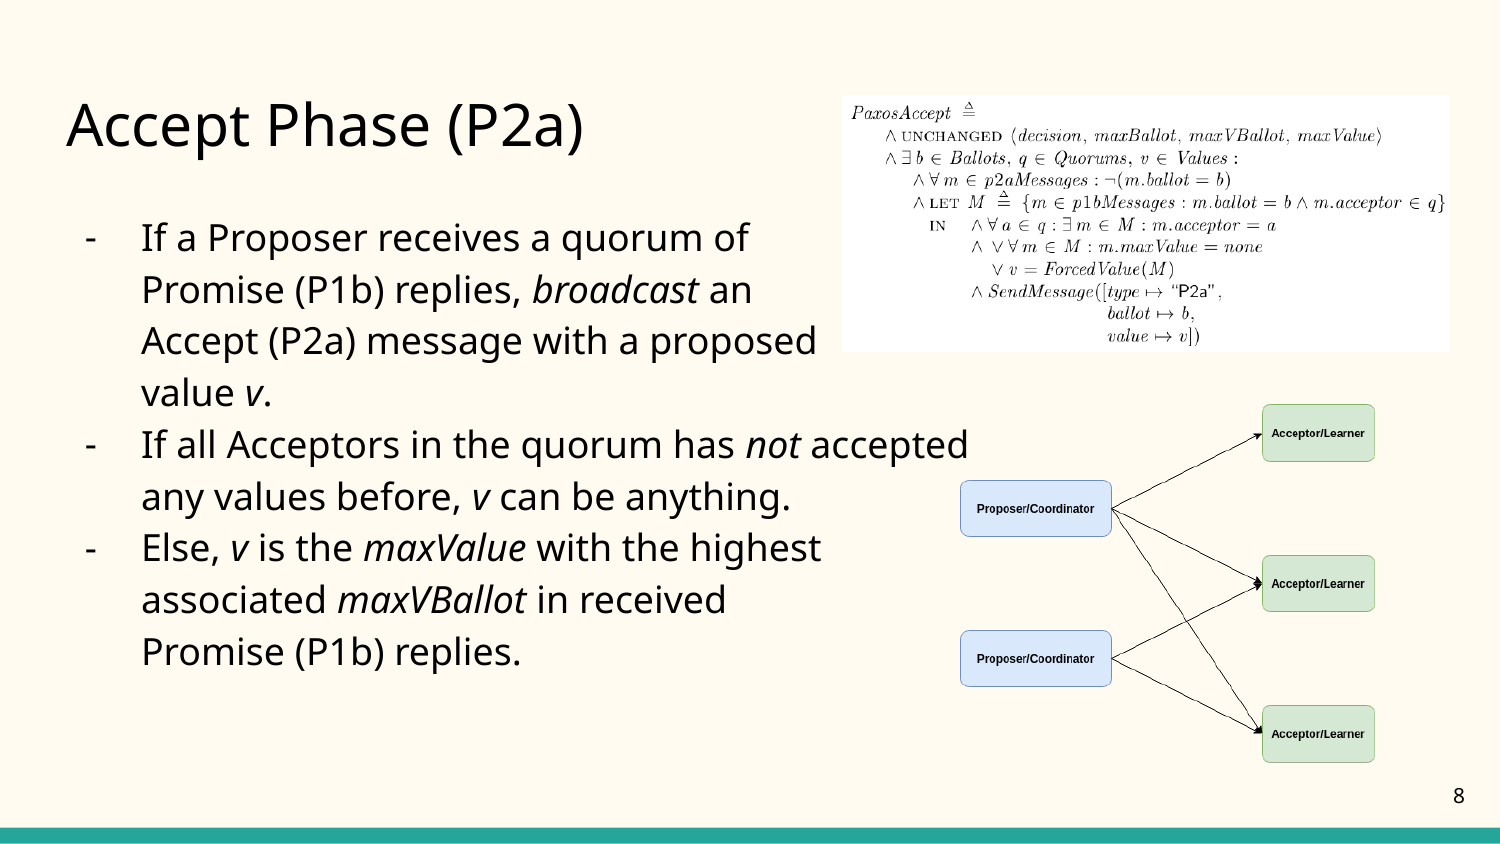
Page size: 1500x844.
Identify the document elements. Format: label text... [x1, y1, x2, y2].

title Accept Phase (P2a) [51, 72, 1449, 174]
picture [960, 404, 1375, 763]
list If a Proposer receives a quorum of Promise (P1b) replies, broadcast an Accept (P2a) message with a proposed value v. If all Acceptors in the quorum has not accepted any values before, v can be anything. Else, v is the maxValue with the highest associated maxVBallot in received Promise (P1b) replies. [51, 192, 1449, 750]
picture [842, 95, 1449, 352]
slide_number <number> [1389, 764, 1480, 830]
